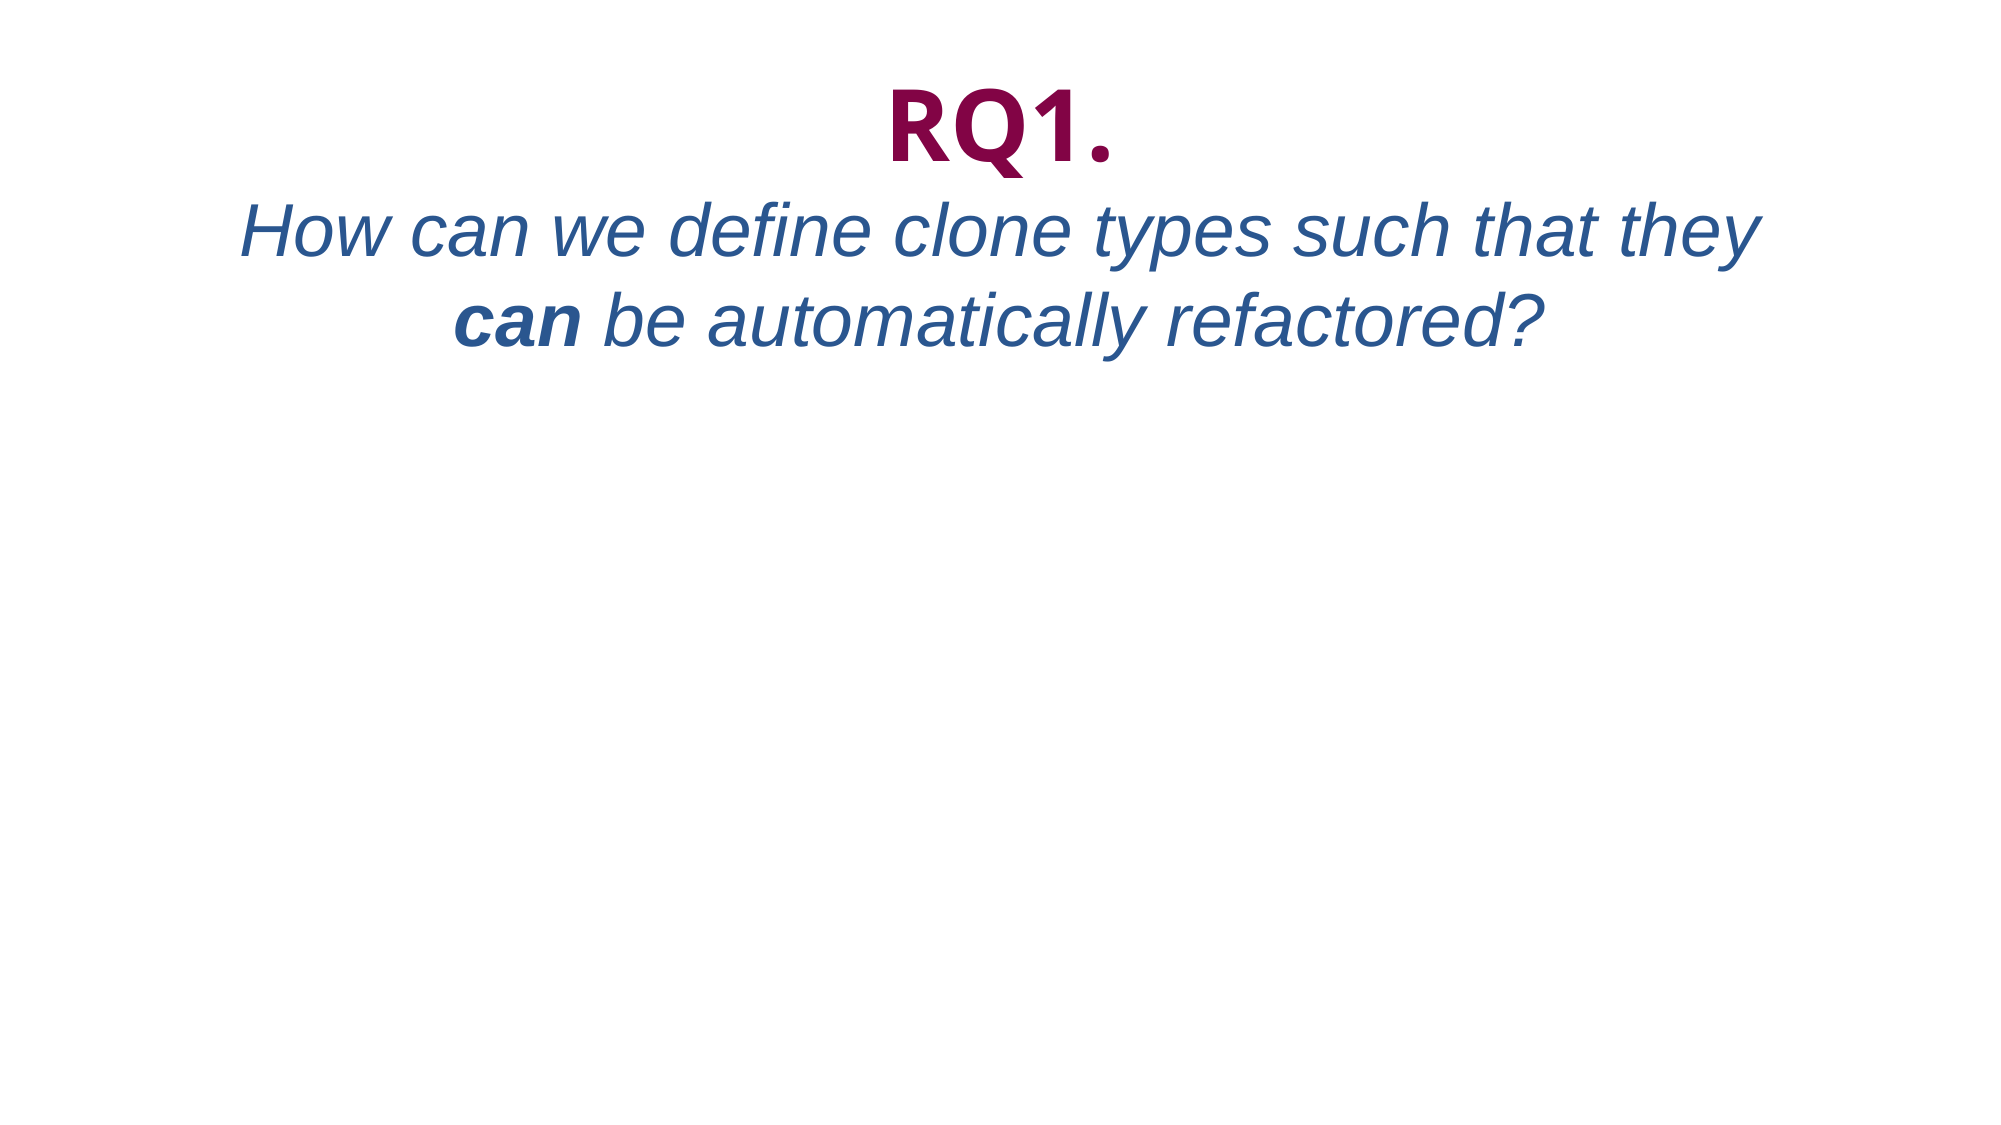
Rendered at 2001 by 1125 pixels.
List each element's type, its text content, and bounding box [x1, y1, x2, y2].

text_box RQ1. How can we define clone types such that they can be automatically refactored? [215, 54, 1785, 369]
